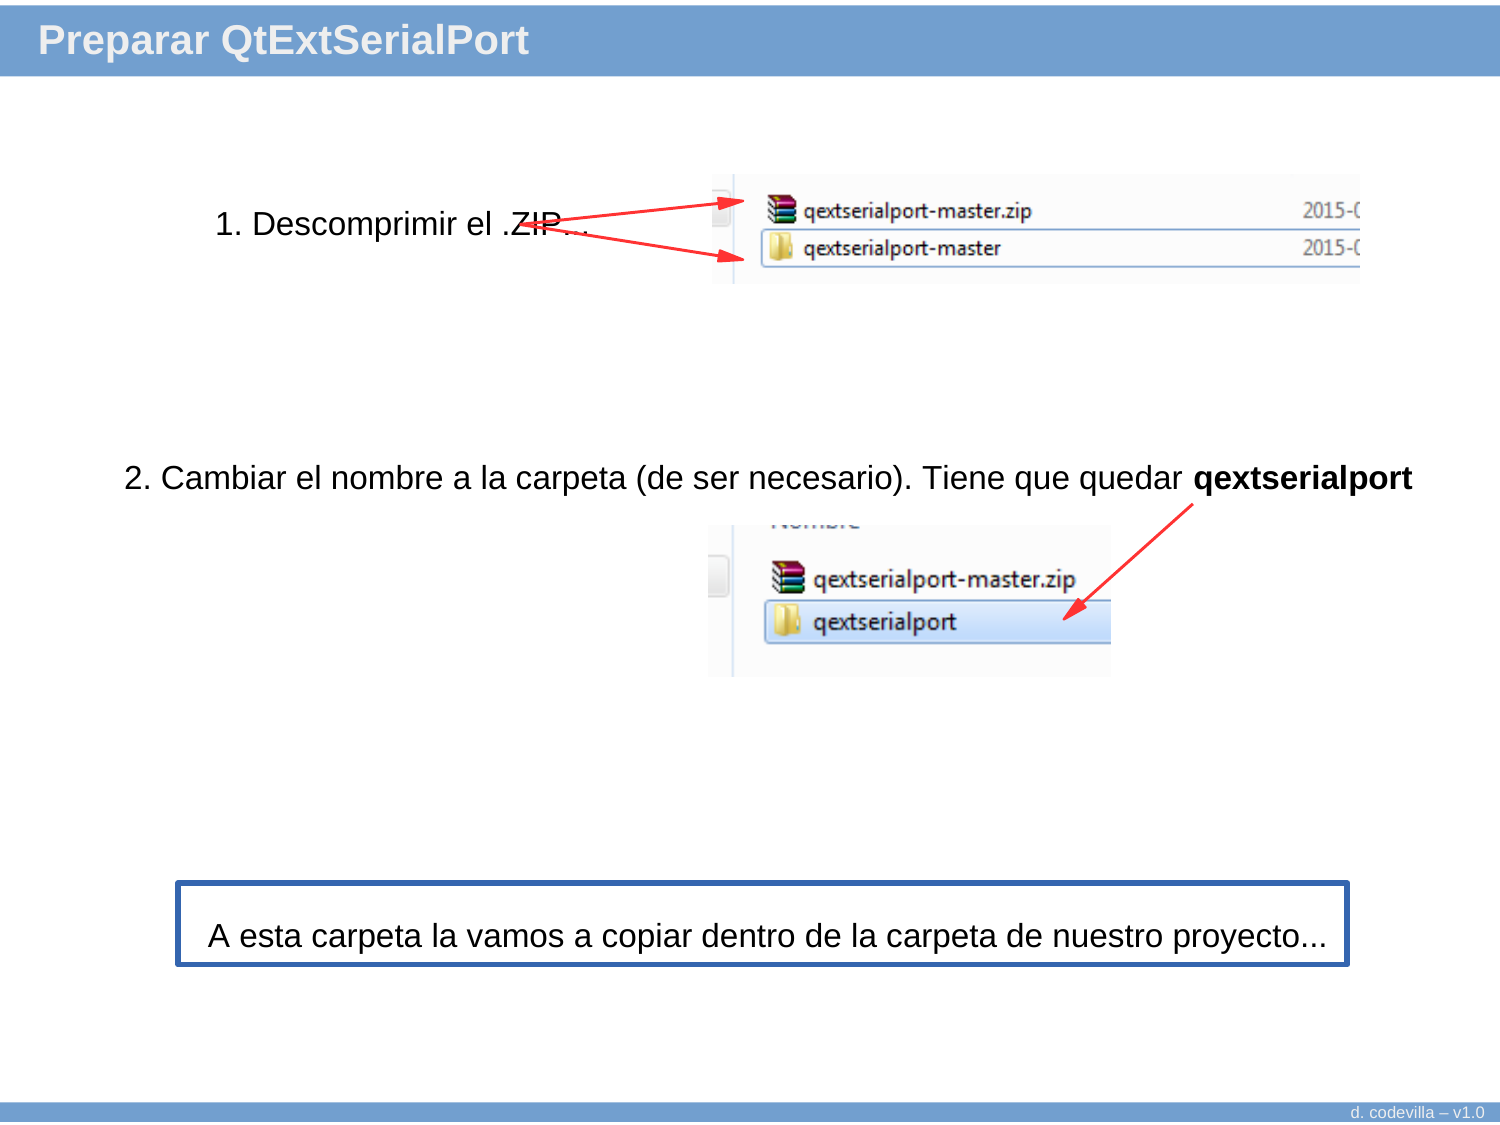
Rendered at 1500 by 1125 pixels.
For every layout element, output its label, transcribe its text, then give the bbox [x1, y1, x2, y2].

text_box 1. Descomprimir el .ZIP... [546, 216, 615, 237]
text_box 1. Descomprimir el .ZIP... [188, 174, 615, 250]
picture [712, 174, 1360, 284]
text_box Preparar QtExtSerialPort [23, 5, 545, 72]
text_box A esta carpeta la vamos a copiar dentro de la carpeta de nuestro proyecto... [178, 883, 1348, 965]
text_box 2. Cambiar el nombre a la carpeta (de ser necesario). Tiene que quedar qextserialport [97, 428, 1429, 504]
picture [708, 525, 1111, 677]
